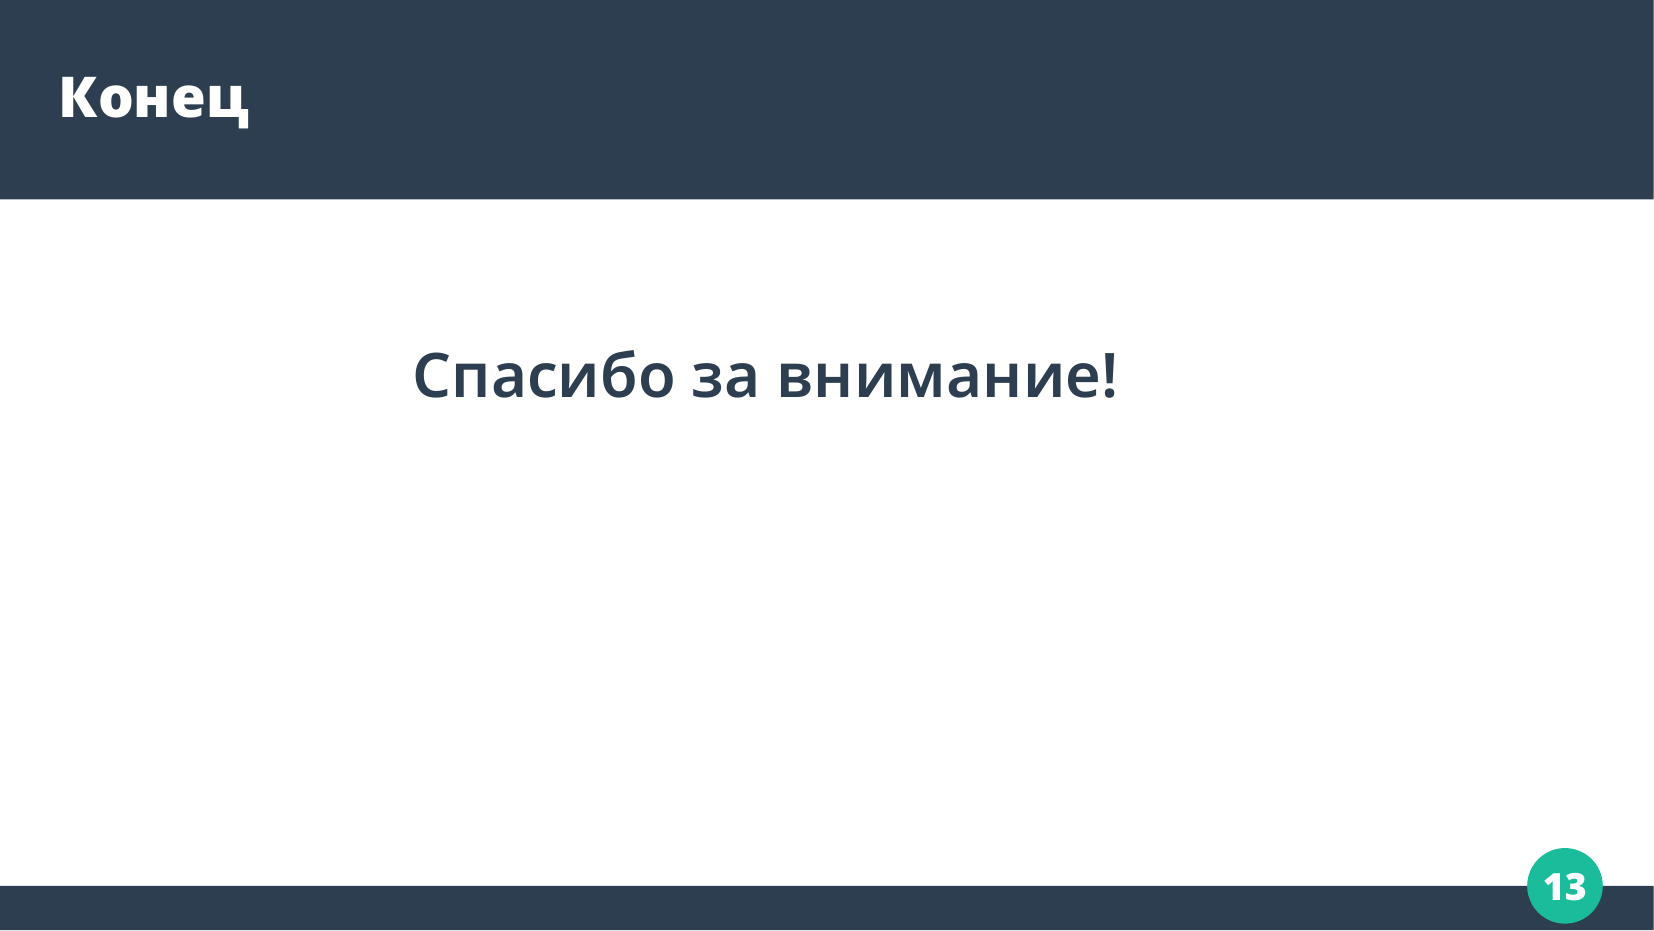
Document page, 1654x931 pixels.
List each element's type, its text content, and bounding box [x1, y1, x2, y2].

title Конец [59, 37, 1595, 155]
list Спасибо за внимание! [354, 332, 1241, 473]
